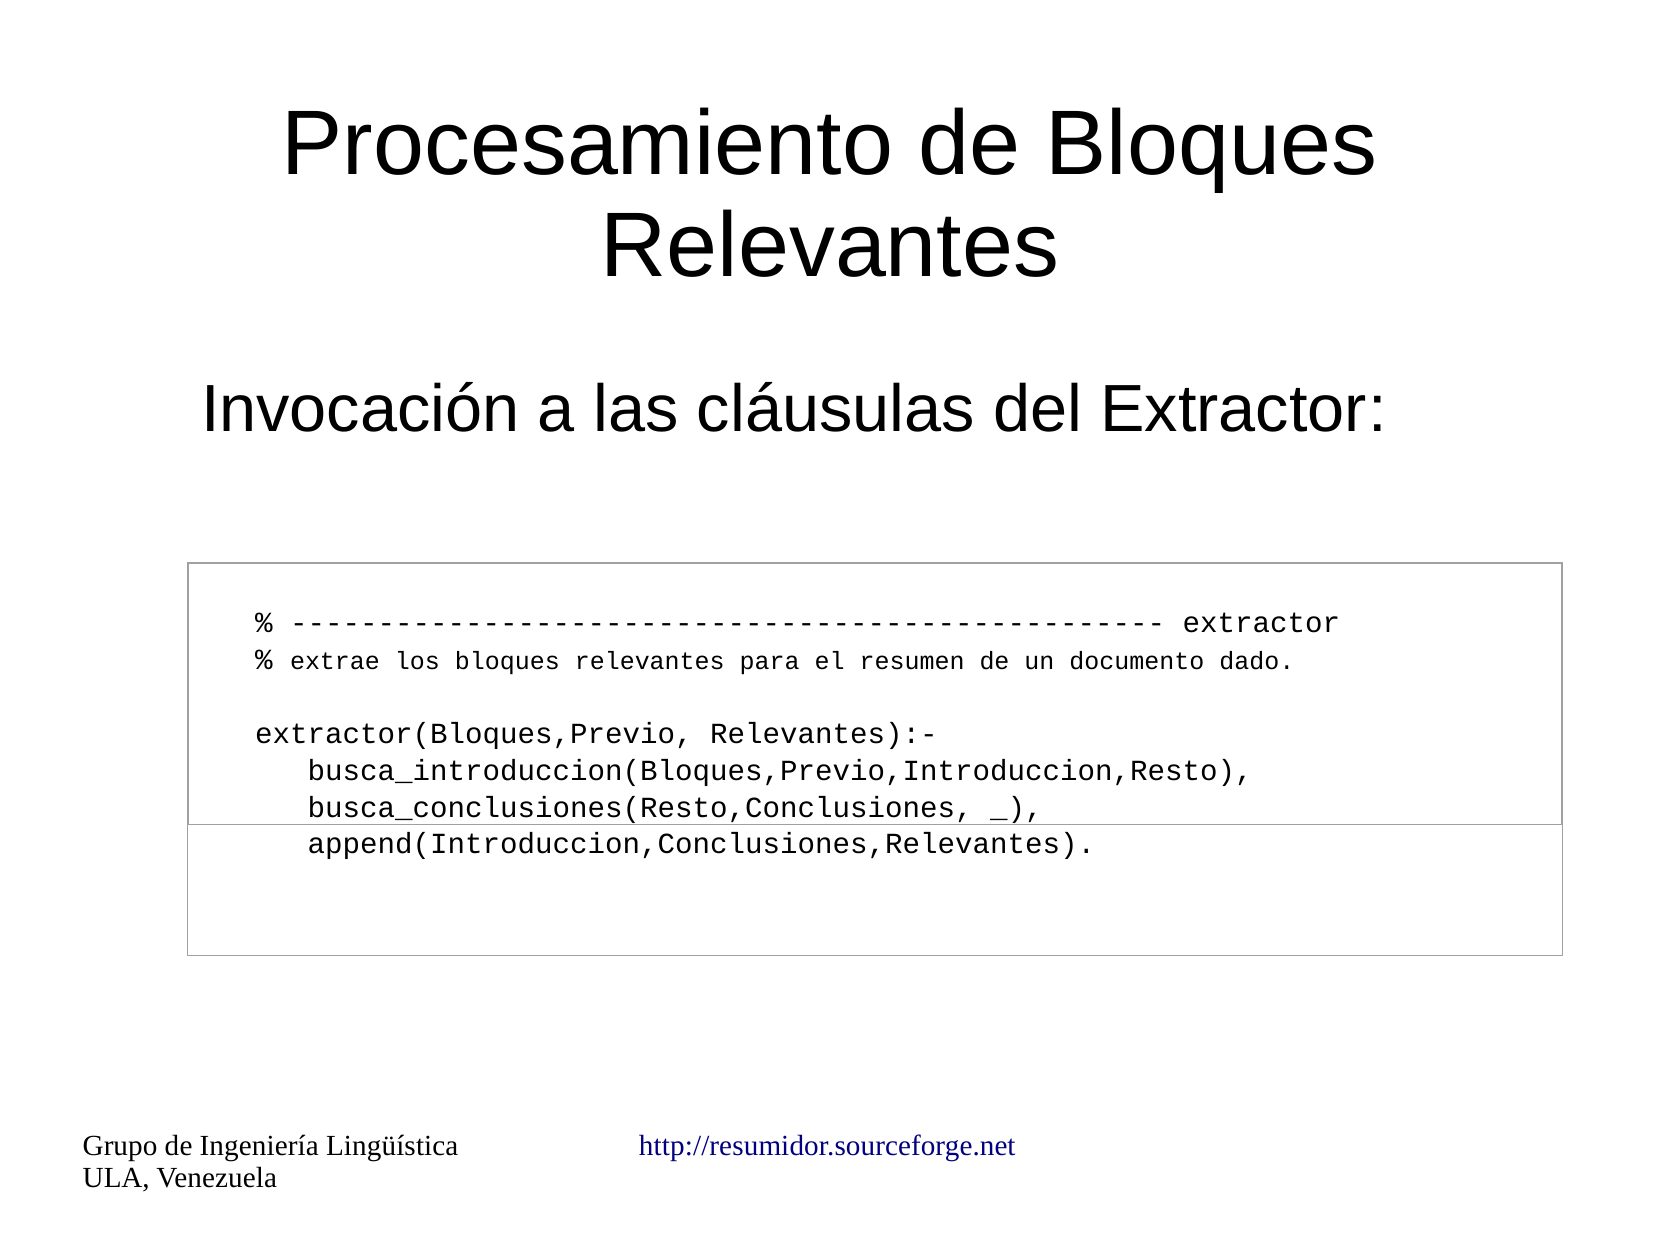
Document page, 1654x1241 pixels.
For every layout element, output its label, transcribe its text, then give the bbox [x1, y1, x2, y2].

text_box % -------------------------------------------------- extractor % extrae los bloques relevantes para el resumen de un documento dado. extractor(Bloques,Previo, Relevantes):- busca_introduccion(Bloques,Previo,Introduccion,Resto), busca_conclusiones(Resto,Conclusiones, _), append(Introduccion,Conclusiones,Relevantes). [202, 956, 1548, 1150]
title Procesamiento de Bloques Relevantes [225, 83, 1436, 304]
text_box % -------------------------------------------------- extractor % extrae los bloques relevantes para el resumen de un documento dado. extractor(Bloques,Previo, Relevantes):- busca_introduccion(Bloques,Previo,Introduccion,Resto), busca_conclusiones(Resto,Conclusiones, _), append(Introduccion,Conclusiones,Relevantes). [202, 564, 1548, 824]
list Invocación a las cláusulas del Extractor: [150, 363, 1456, 529]
text_box % -------------------------------------------------- extractor % extrae los bloques relevantes para el resumen de un documento dado. extractor(Bloques,Previo, Relevantes):- busca_introduccion(Bloques,Previo,Introduccion,Resto), busca_conclusiones(Resto,Conclusiones, _), append(Introduccion,Conclusiones,Relevantes). [202, 825, 1548, 955]
